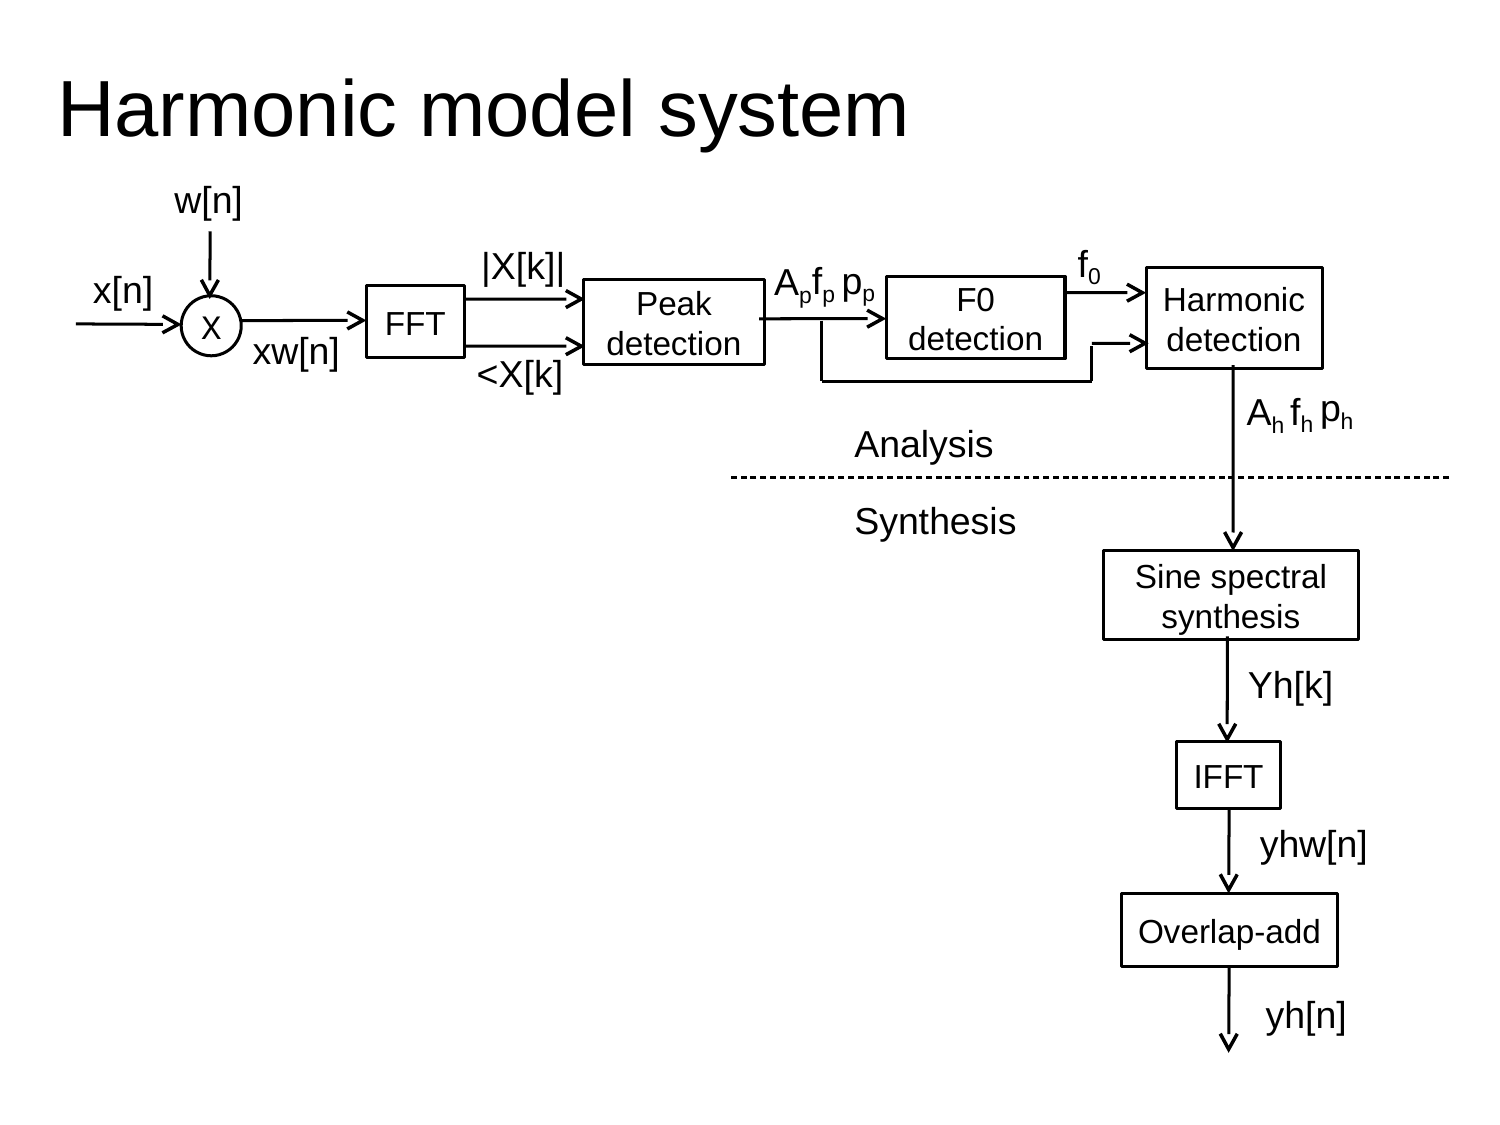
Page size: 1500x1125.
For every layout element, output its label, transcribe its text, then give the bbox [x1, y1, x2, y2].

text_box Ah [1231, 384, 1300, 446]
text_box f0 [1062, 235, 1116, 298]
text_box x[n] [78, 262, 169, 320]
text_box Analysis [839, 415, 1009, 473]
text_box w[n] [159, 171, 258, 229]
text_box Harmonic detection [1146, 267, 1323, 369]
text_box <X[k] [461, 346, 579, 404]
text_box fh [1275, 383, 1329, 445]
title Harmonic model system [57, 15, 1408, 204]
text_box yh[n] [1250, 986, 1362, 1044]
text_box IFFT [1176, 741, 1281, 809]
text_box Sine spectral synthesis [1103, 550, 1359, 640]
text_box yhw[n] [1245, 815, 1383, 873]
text_box fp [797, 253, 826, 315]
text_box X [181, 295, 241, 356]
text_box Ap [759, 254, 827, 316]
text_box Synthesis [839, 492, 1032, 550]
text_box Peak detection [583, 279, 765, 365]
text_box Yh[k] [1233, 656, 1349, 714]
text_box pp [826, 253, 890, 315]
text_box |X[k]| [466, 237, 581, 295]
text_box xw[n] [237, 322, 355, 380]
text_box FFT [366, 285, 465, 358]
text_box F0 detection [886, 276, 1066, 359]
text_box ph [1305, 380, 1369, 442]
text_box Overlap-add [1121, 893, 1338, 967]
